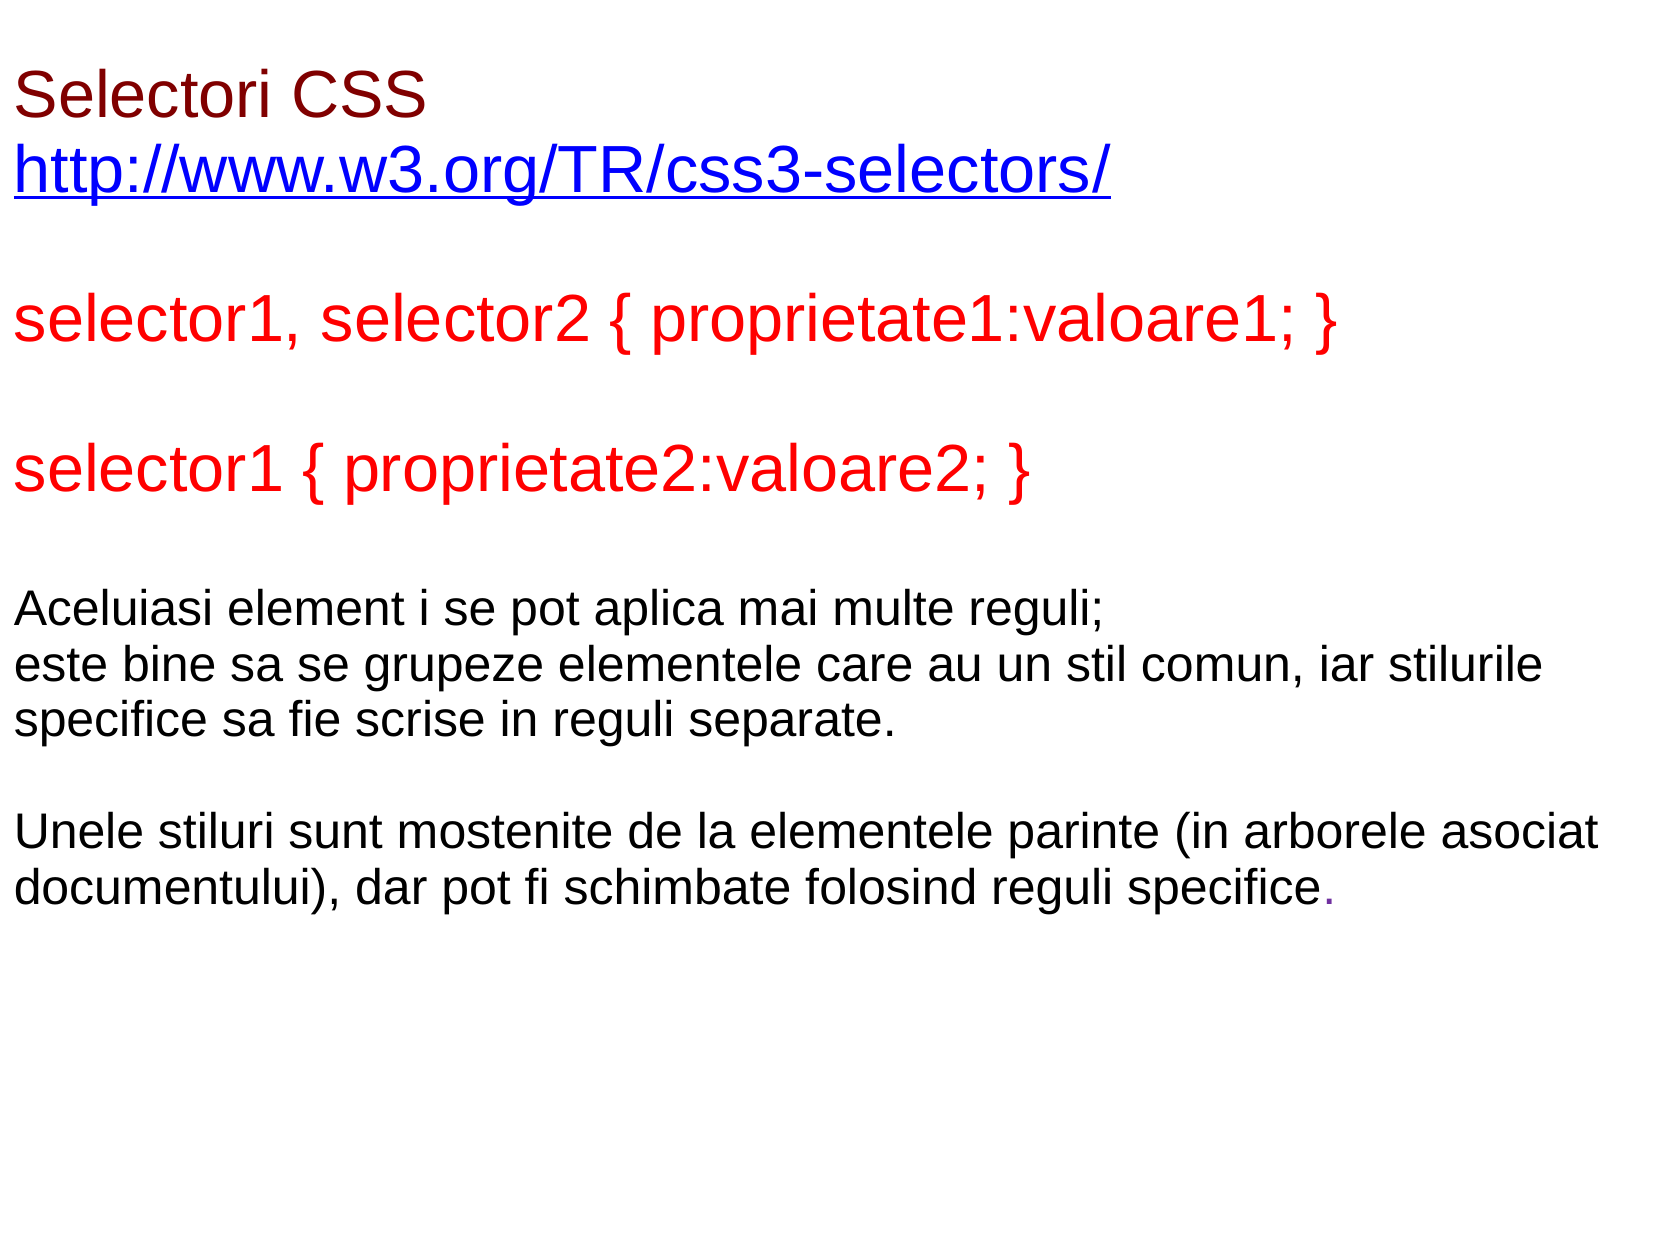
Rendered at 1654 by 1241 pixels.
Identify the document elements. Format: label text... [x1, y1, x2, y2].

text_box Selectori CSS http://www.w3.org/TR/css3-selectors/ selector1, selector2 { proprietate1:valoare1; } selector1 { proprietate2:valoare2; } Aceluiasi element i se pot aplica mai multe reguli; este bine sa se grupeze elementele care au un stil comun, iar stilurile specifice sa fie scrise in reguli separate. Unele stiluri sunt mostenite de la elementele parinte (in arborele asociat documentului), dar pot fi schimbate folosind reguli specifice. [0, 49, 1654, 997]
